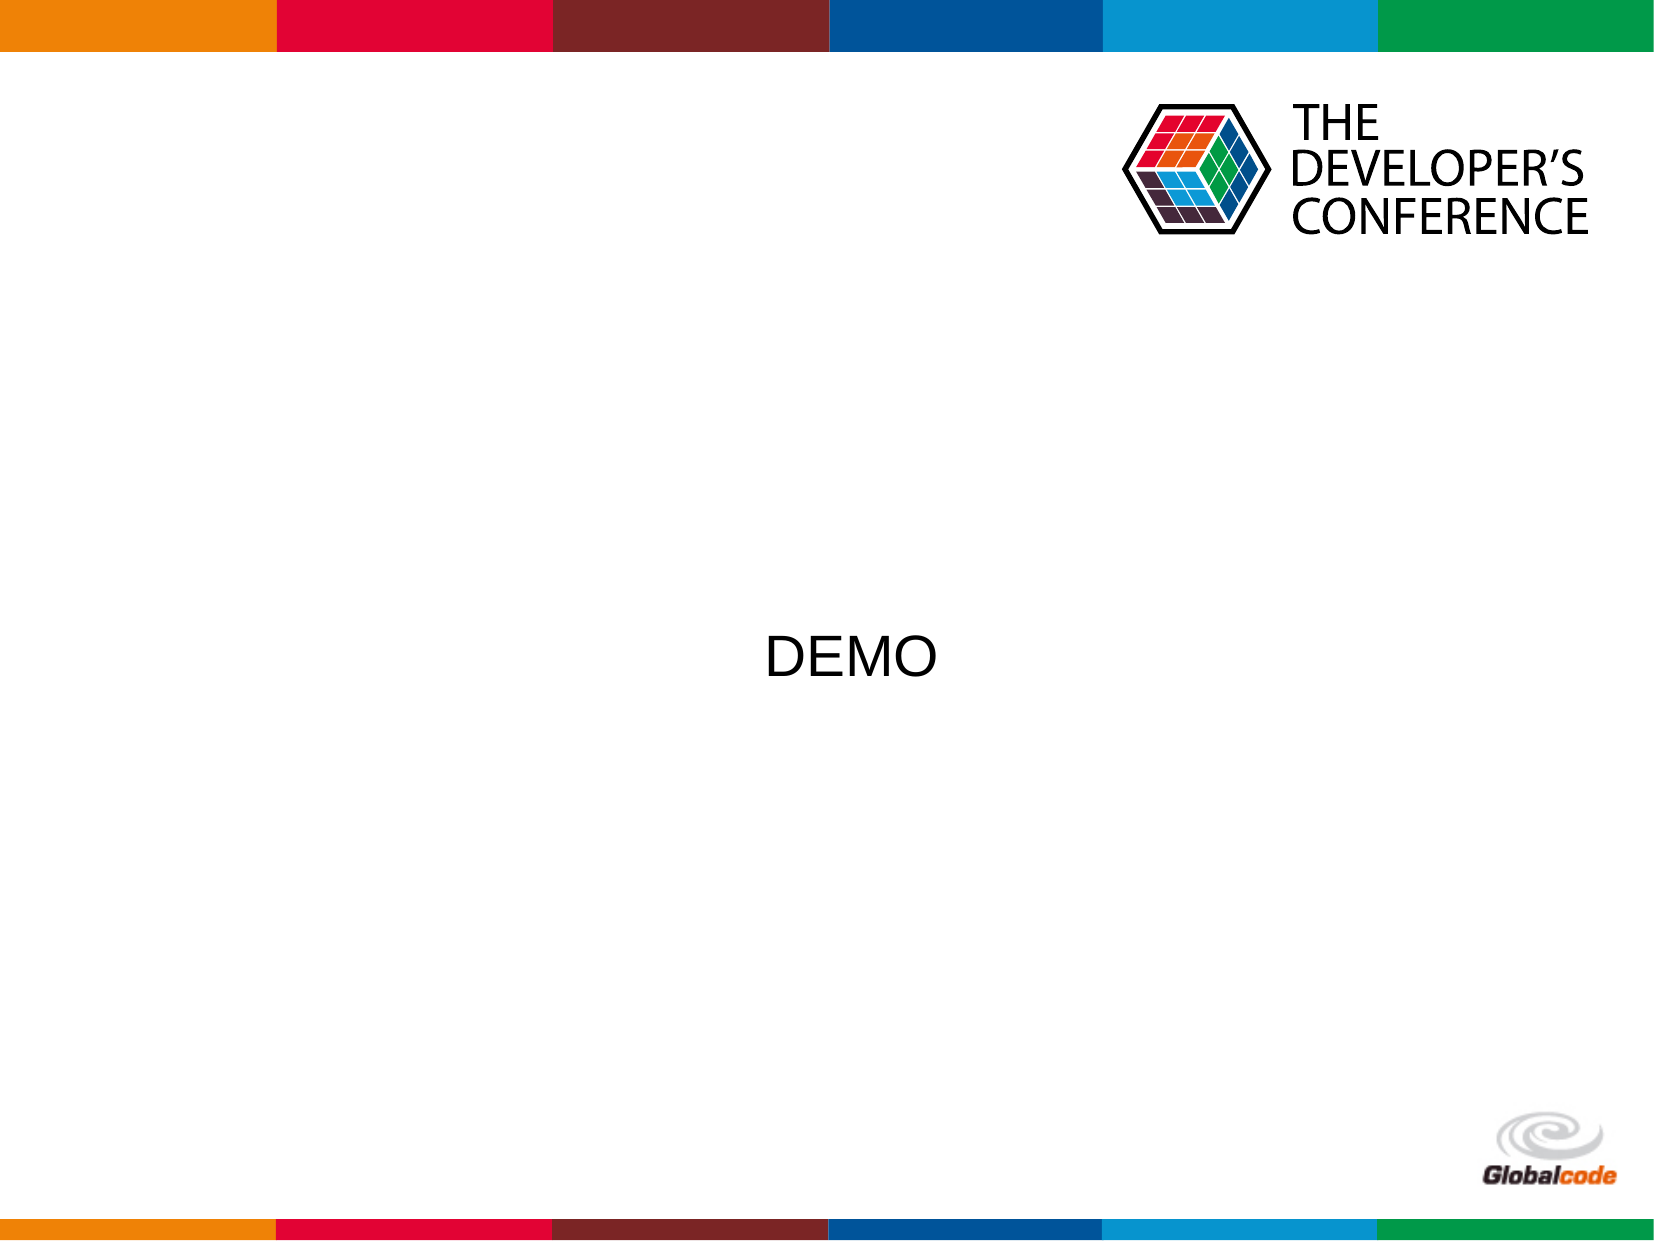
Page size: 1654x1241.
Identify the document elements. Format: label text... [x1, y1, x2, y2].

subtitle DEMO [337, 262, 1367, 1043]
picture [1464, 1062, 1638, 1219]
